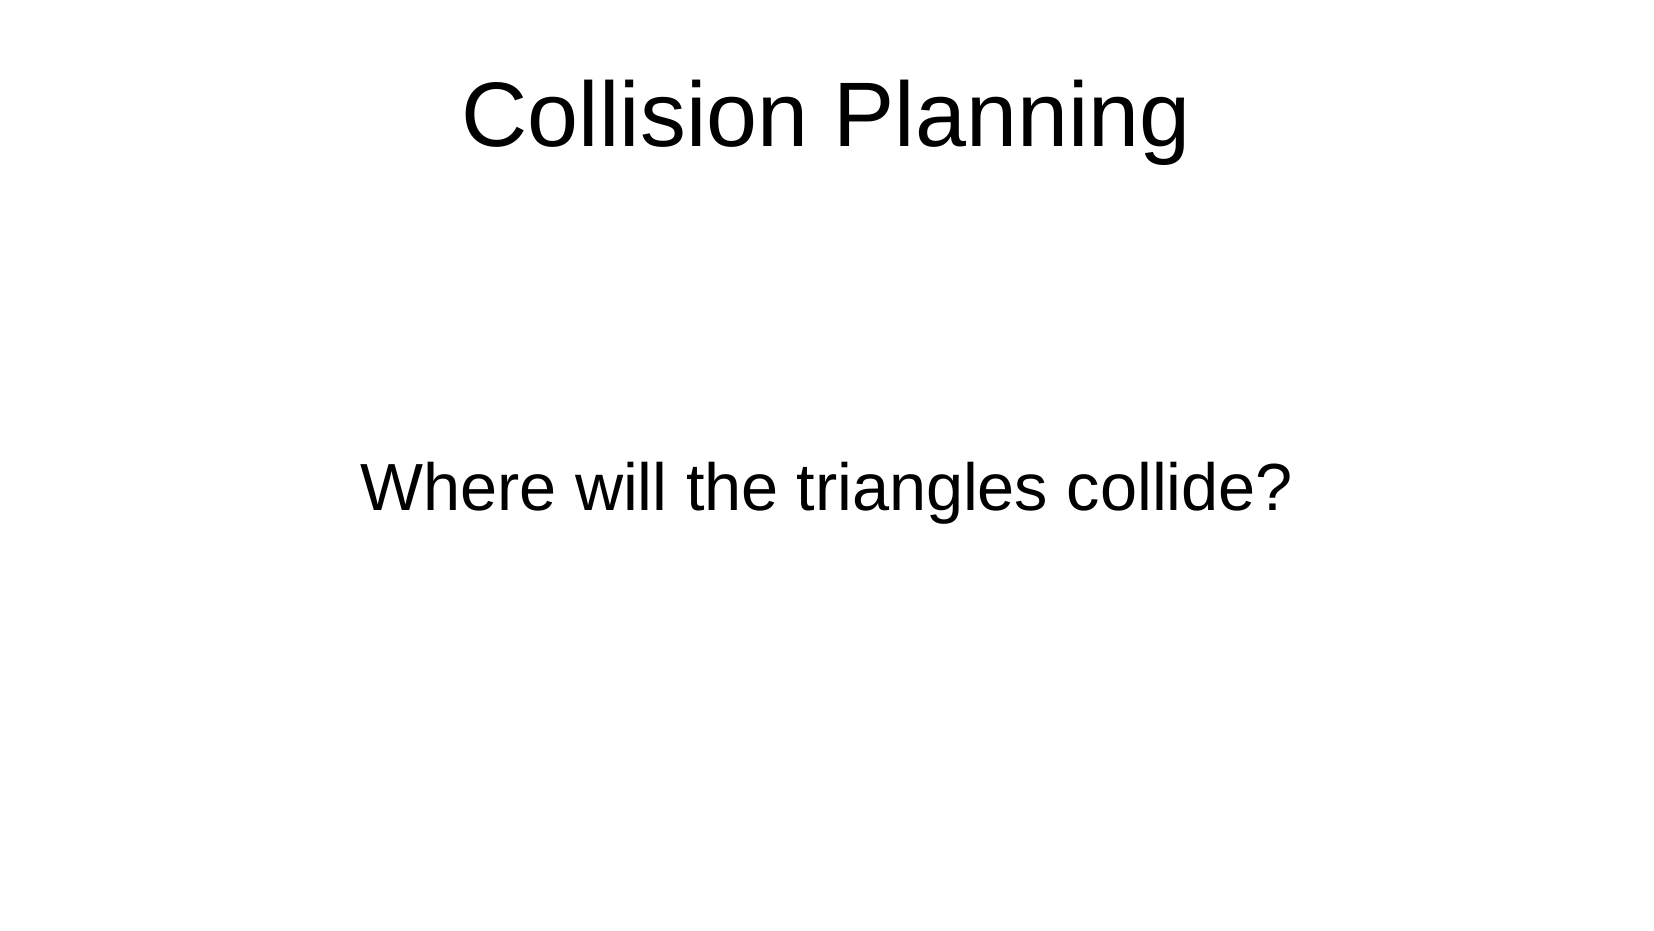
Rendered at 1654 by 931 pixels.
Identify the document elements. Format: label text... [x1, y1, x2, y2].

subtitle Where will the triangles collide? [82, 217, 1571, 758]
title Collision Planning [82, 37, 1571, 193]
